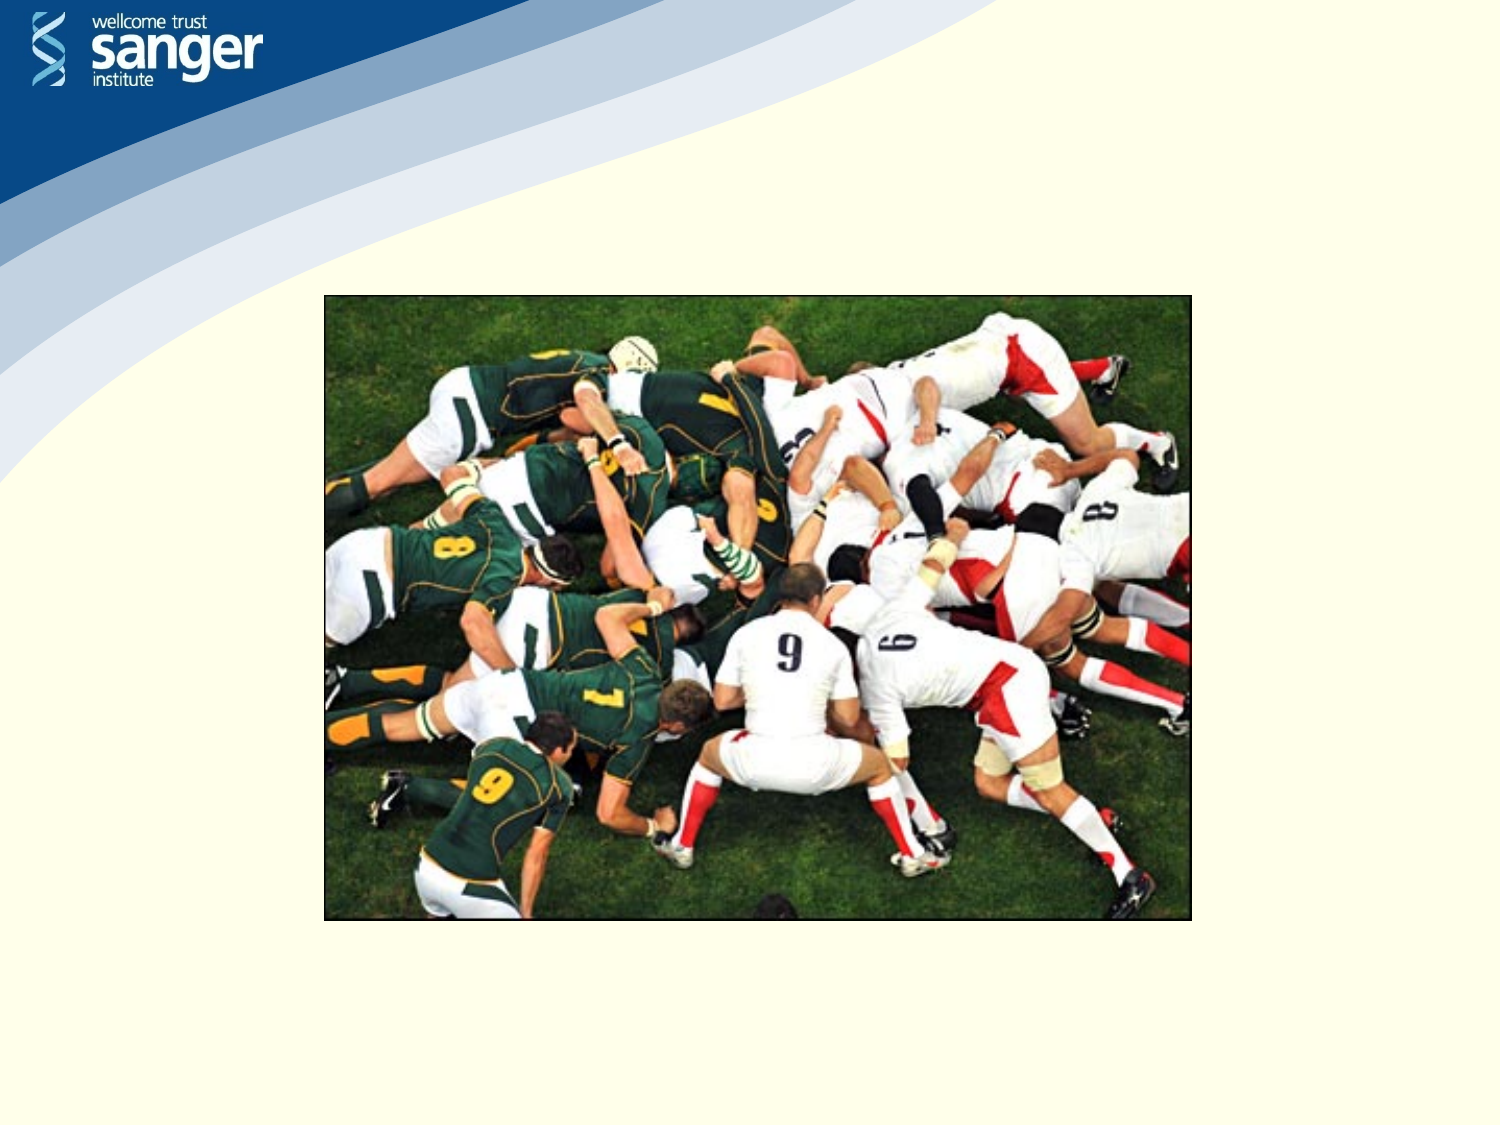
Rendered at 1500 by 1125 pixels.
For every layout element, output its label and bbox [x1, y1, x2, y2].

picture [324, 295, 1192, 921]
picture [12, 12, 263, 86]
